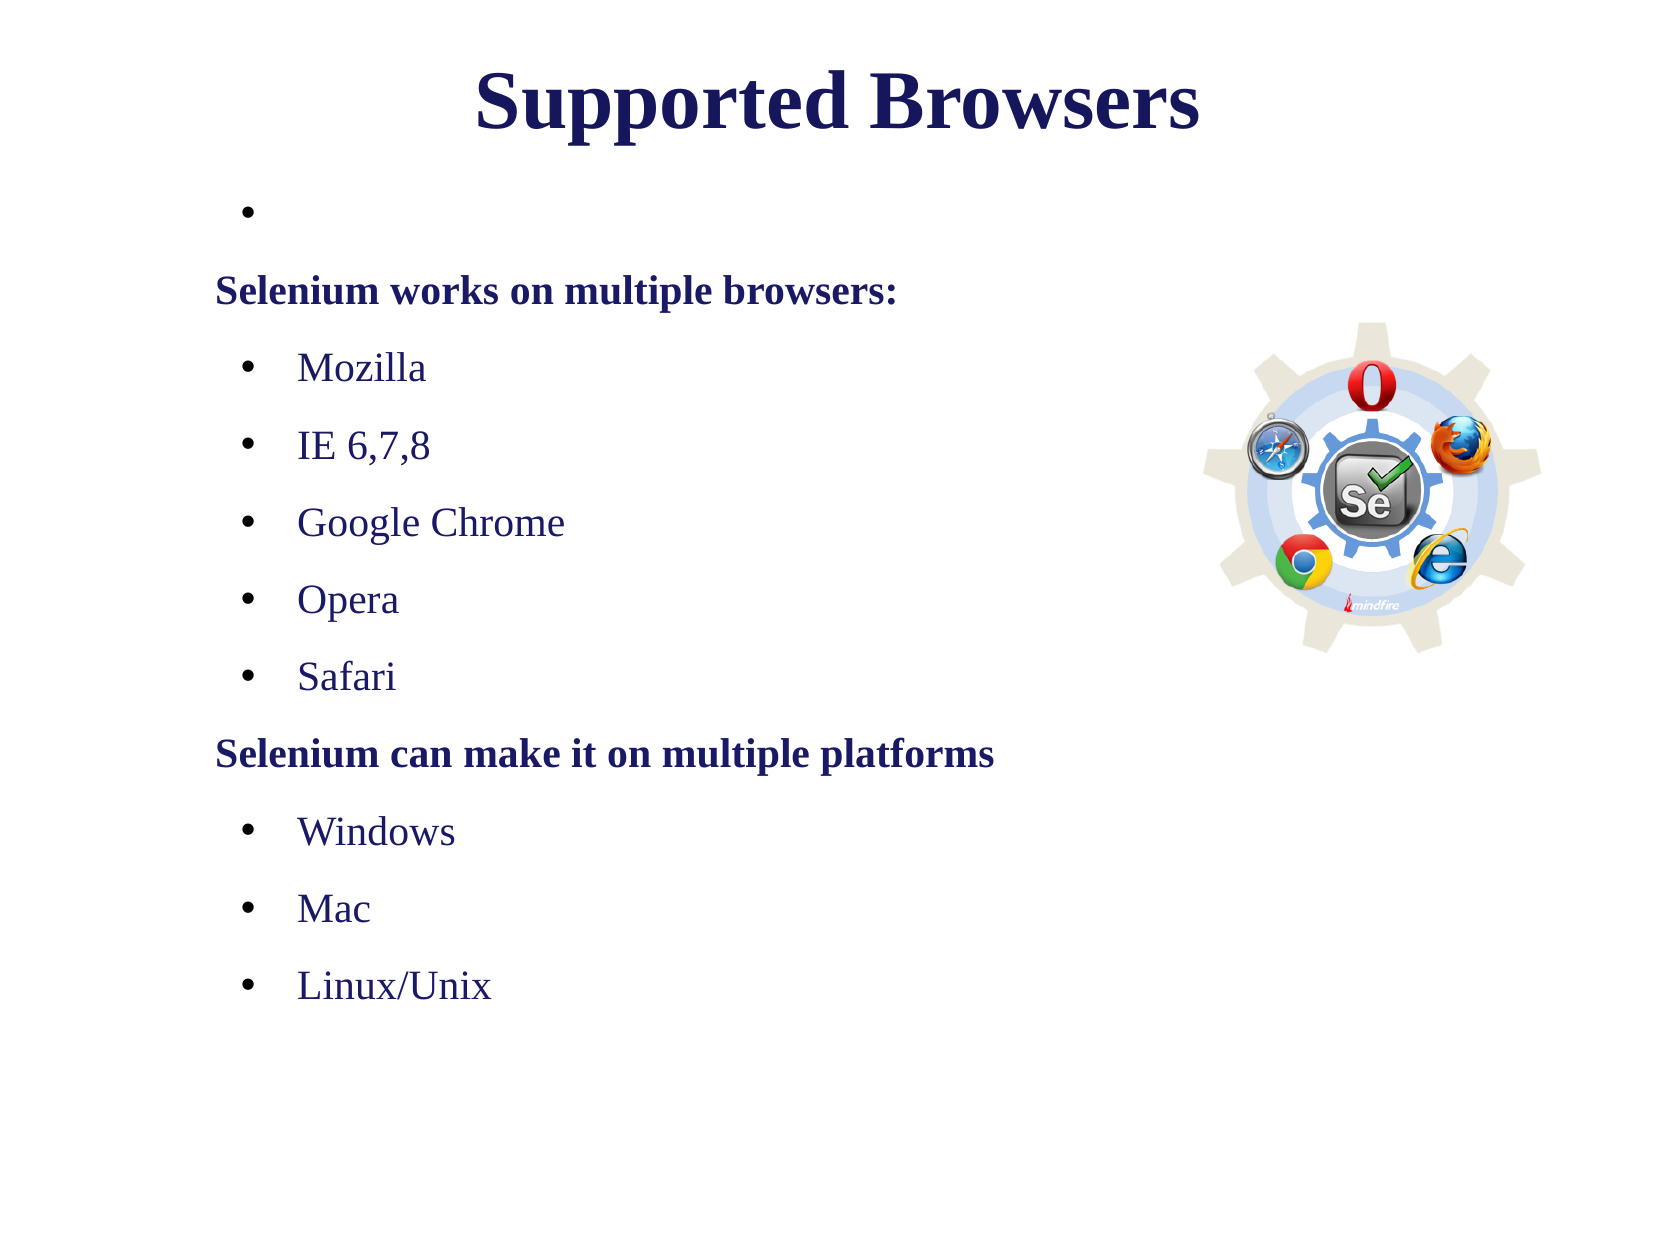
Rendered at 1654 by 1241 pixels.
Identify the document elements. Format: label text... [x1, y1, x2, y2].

text_box Supported Browsers [82, 26, 1571, 171]
text_box Selenium works on multiple browsers: Mozilla IE 6,7,8 Google Chrome Opera Safari Selenium can make it on multiple platforms Windows Mac Linux/Unix [189, 182, 1565, 1033]
picture [1200, 319, 1546, 658]
